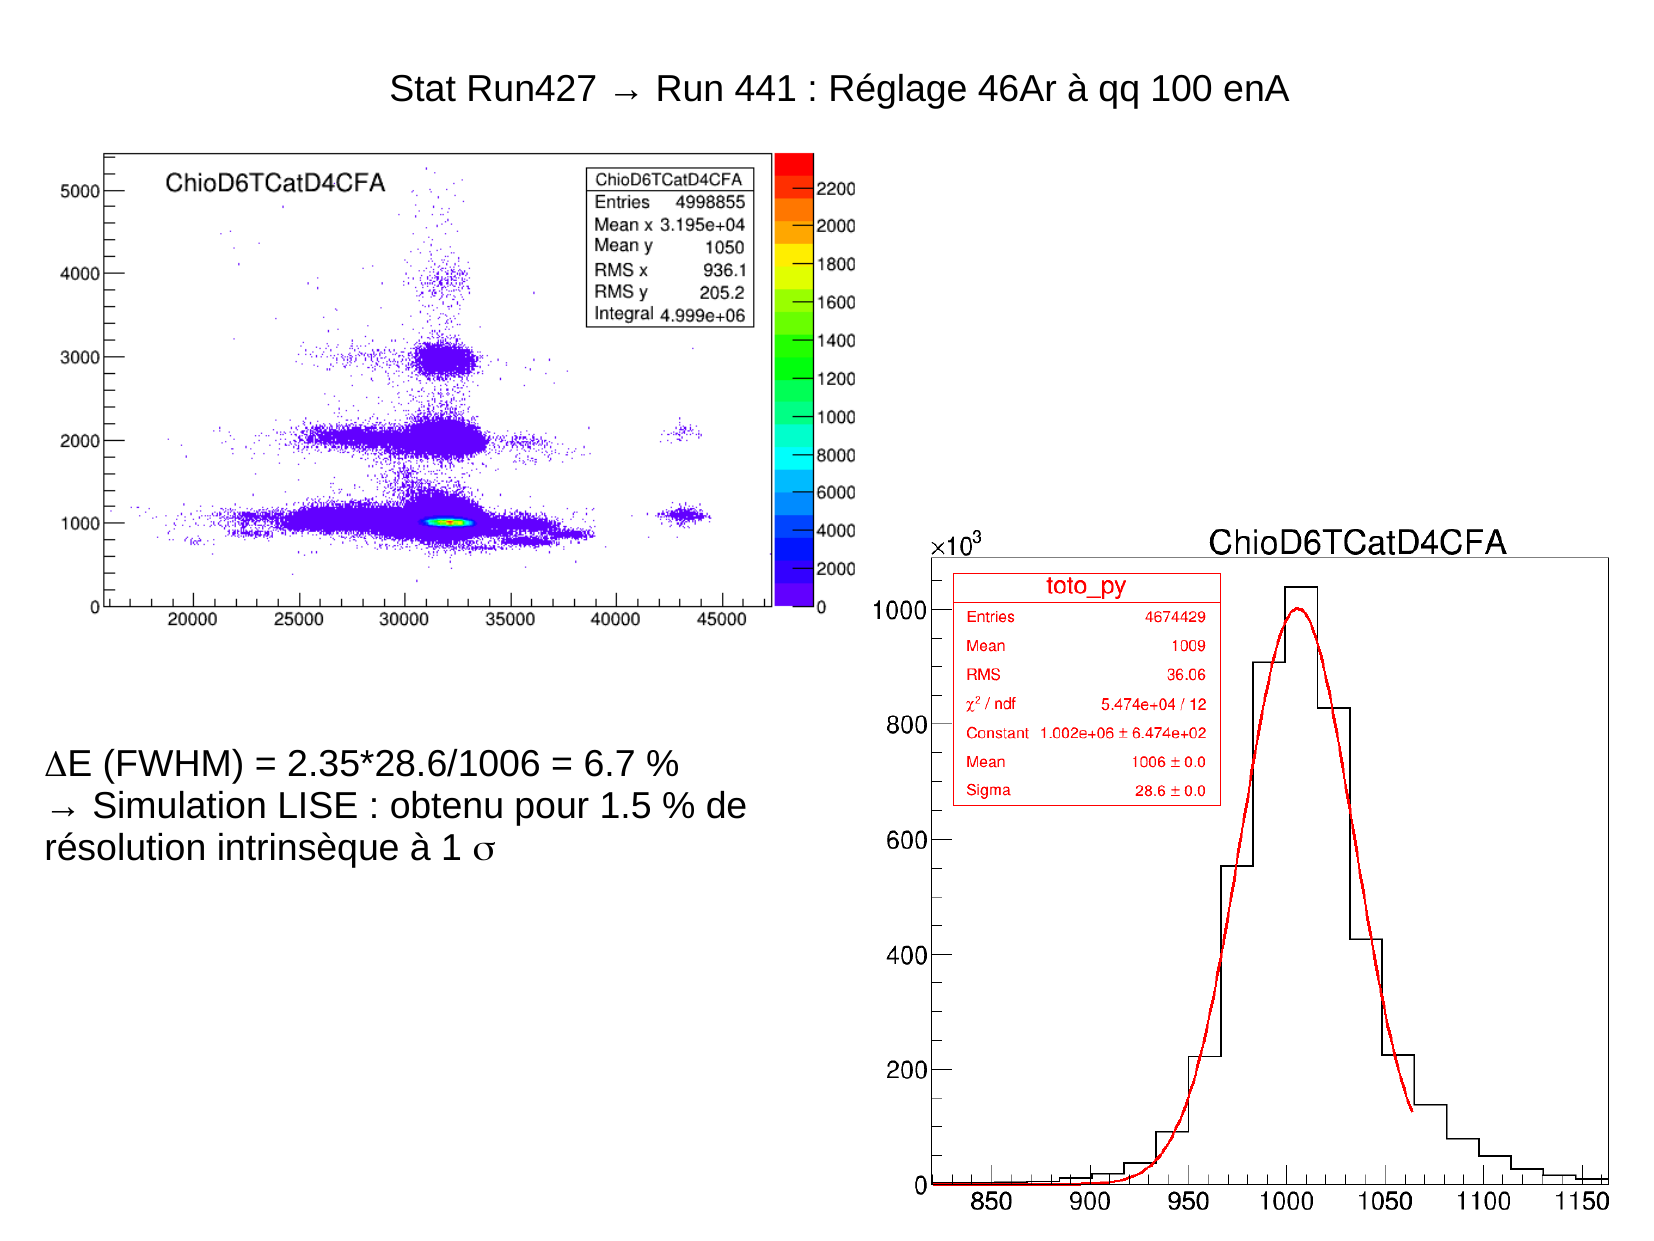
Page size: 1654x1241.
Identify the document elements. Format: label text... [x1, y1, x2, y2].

text_box Stat Run427 → Run 441 : Réglage 46Ar à qq 100 enA [374, 60, 1306, 117]
picture [40, 134, 1624, 1223]
text_box DE (FWHM) = 2.35*28.6/1006 = 6.7 % → Simulation LISE : obtenu pour 1.5 % de résolution intrinsèque à 1 s [29, 735, 811, 885]
